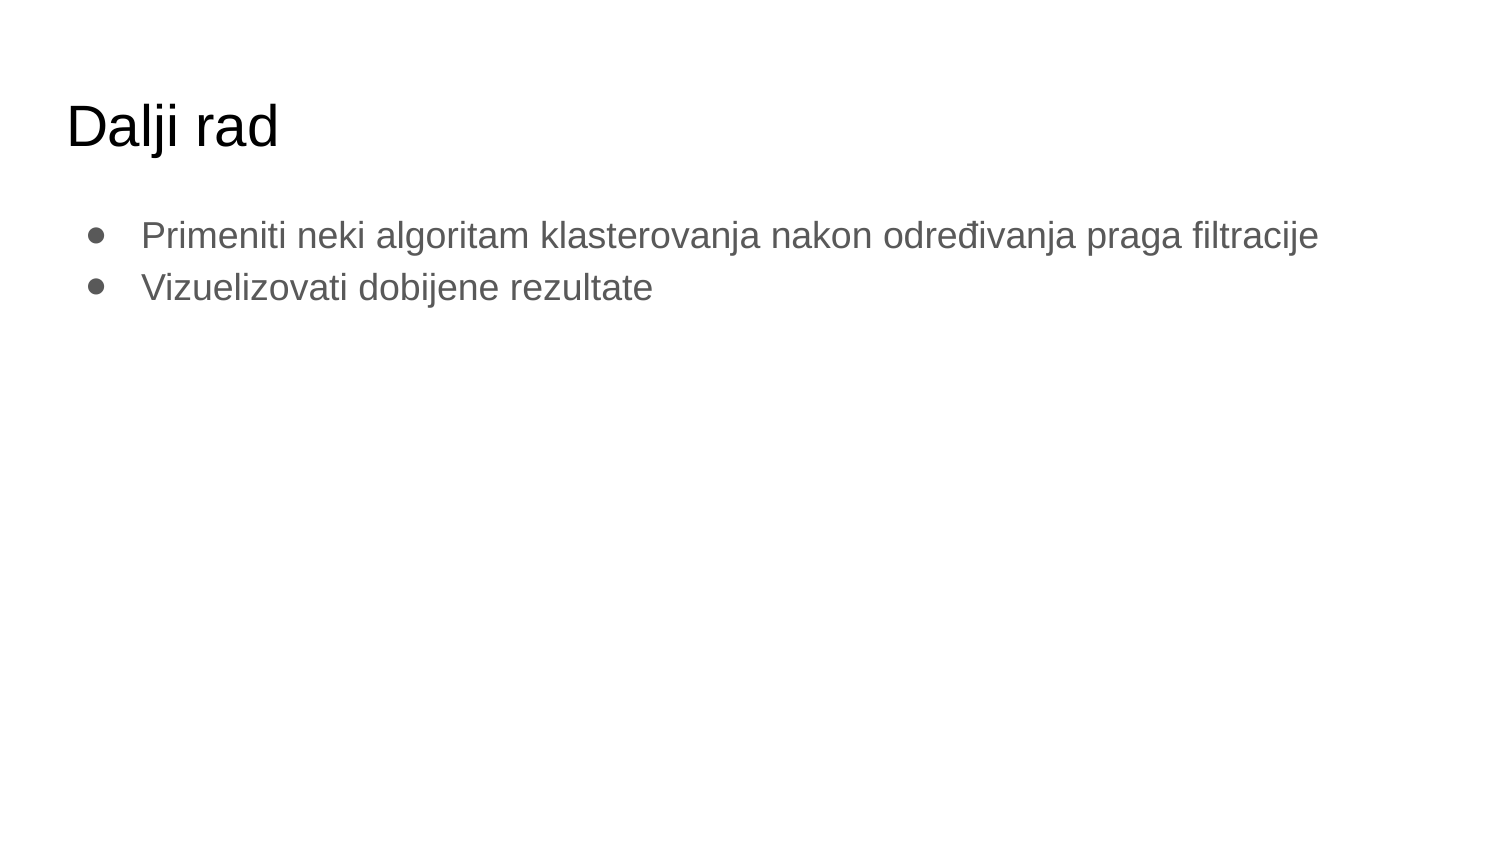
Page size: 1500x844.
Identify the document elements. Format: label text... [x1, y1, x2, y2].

title Dalji rad [51, 72, 1449, 167]
list Primeniti neki algoritam klasterovanja nakon određivanja praga filtracije Vizuelizovati dobijene rezultate [51, 189, 1449, 750]
